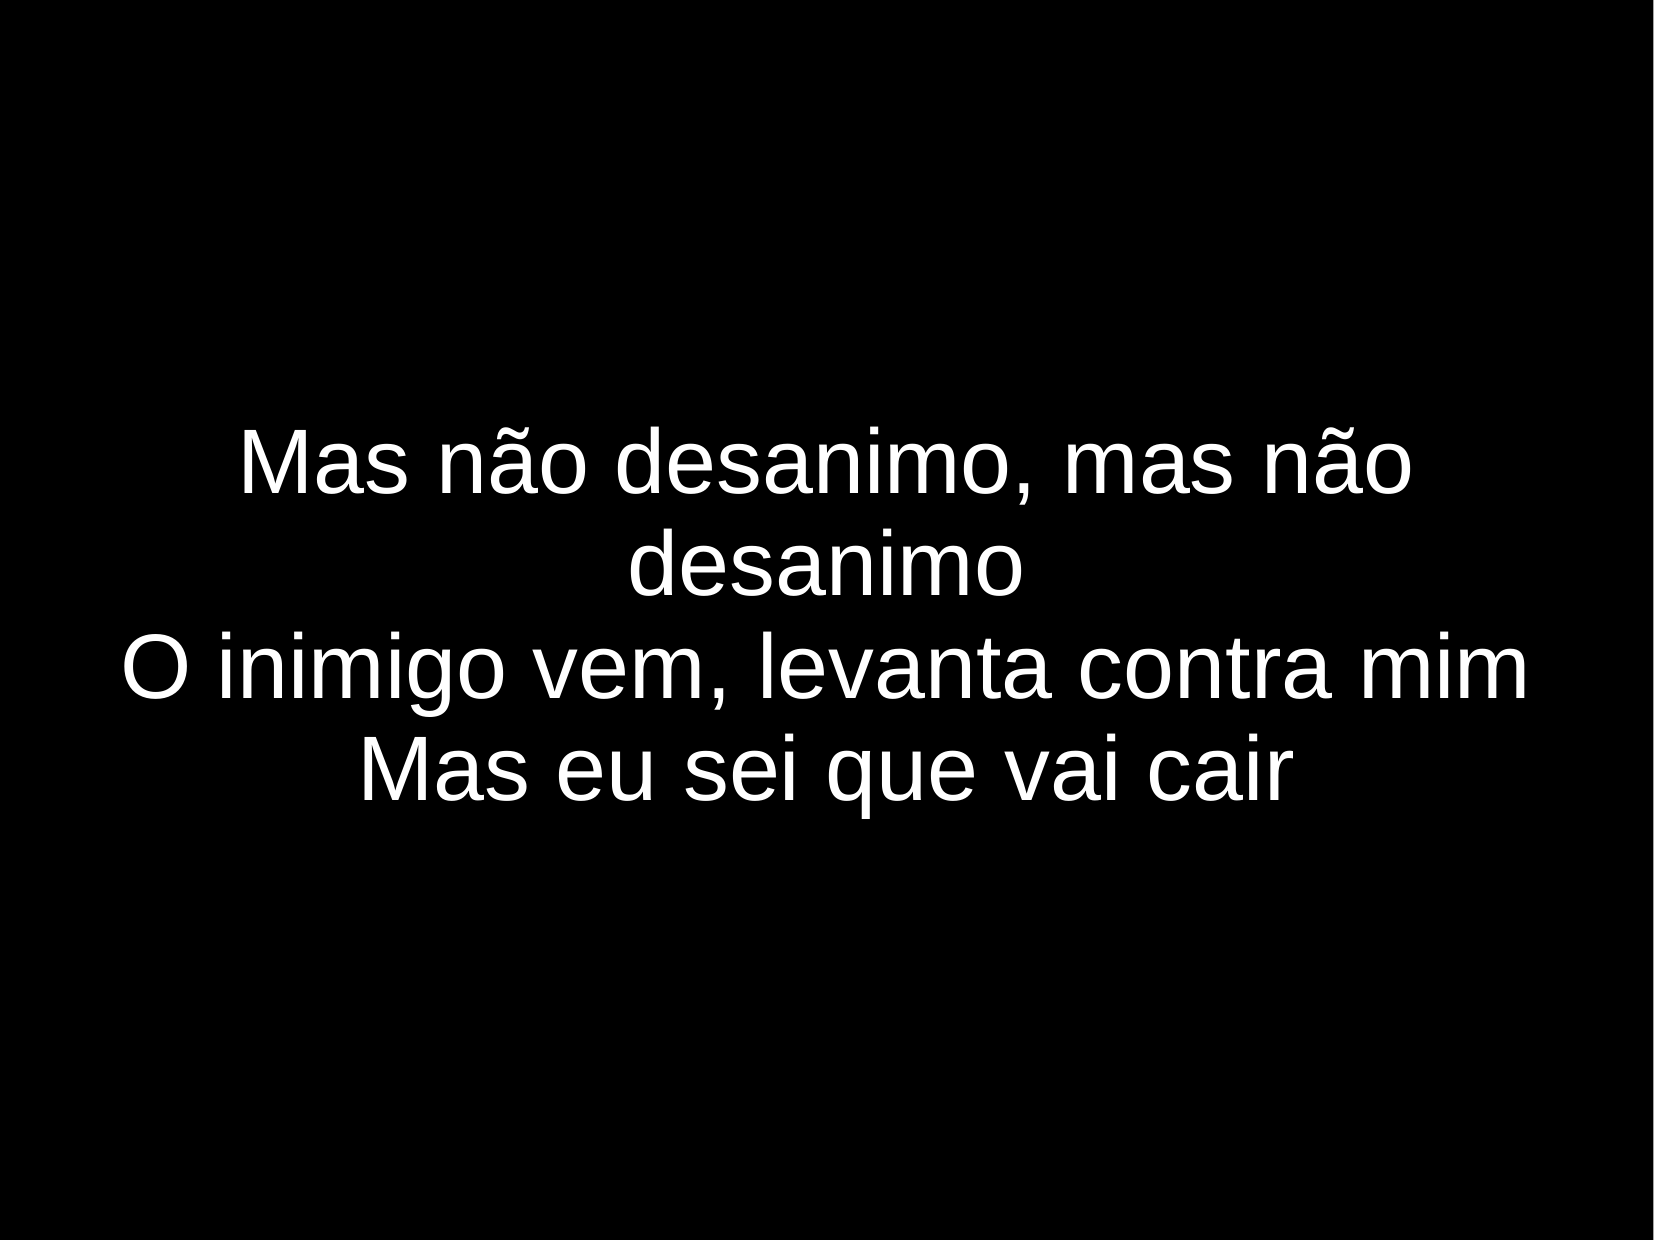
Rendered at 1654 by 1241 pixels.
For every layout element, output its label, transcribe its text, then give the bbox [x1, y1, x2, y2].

subtitle Mas não desanimo, mas não desanimo O inimigo vem, levanta contra mim Mas eu sei que vai cair [82, 49, 1571, 1182]
